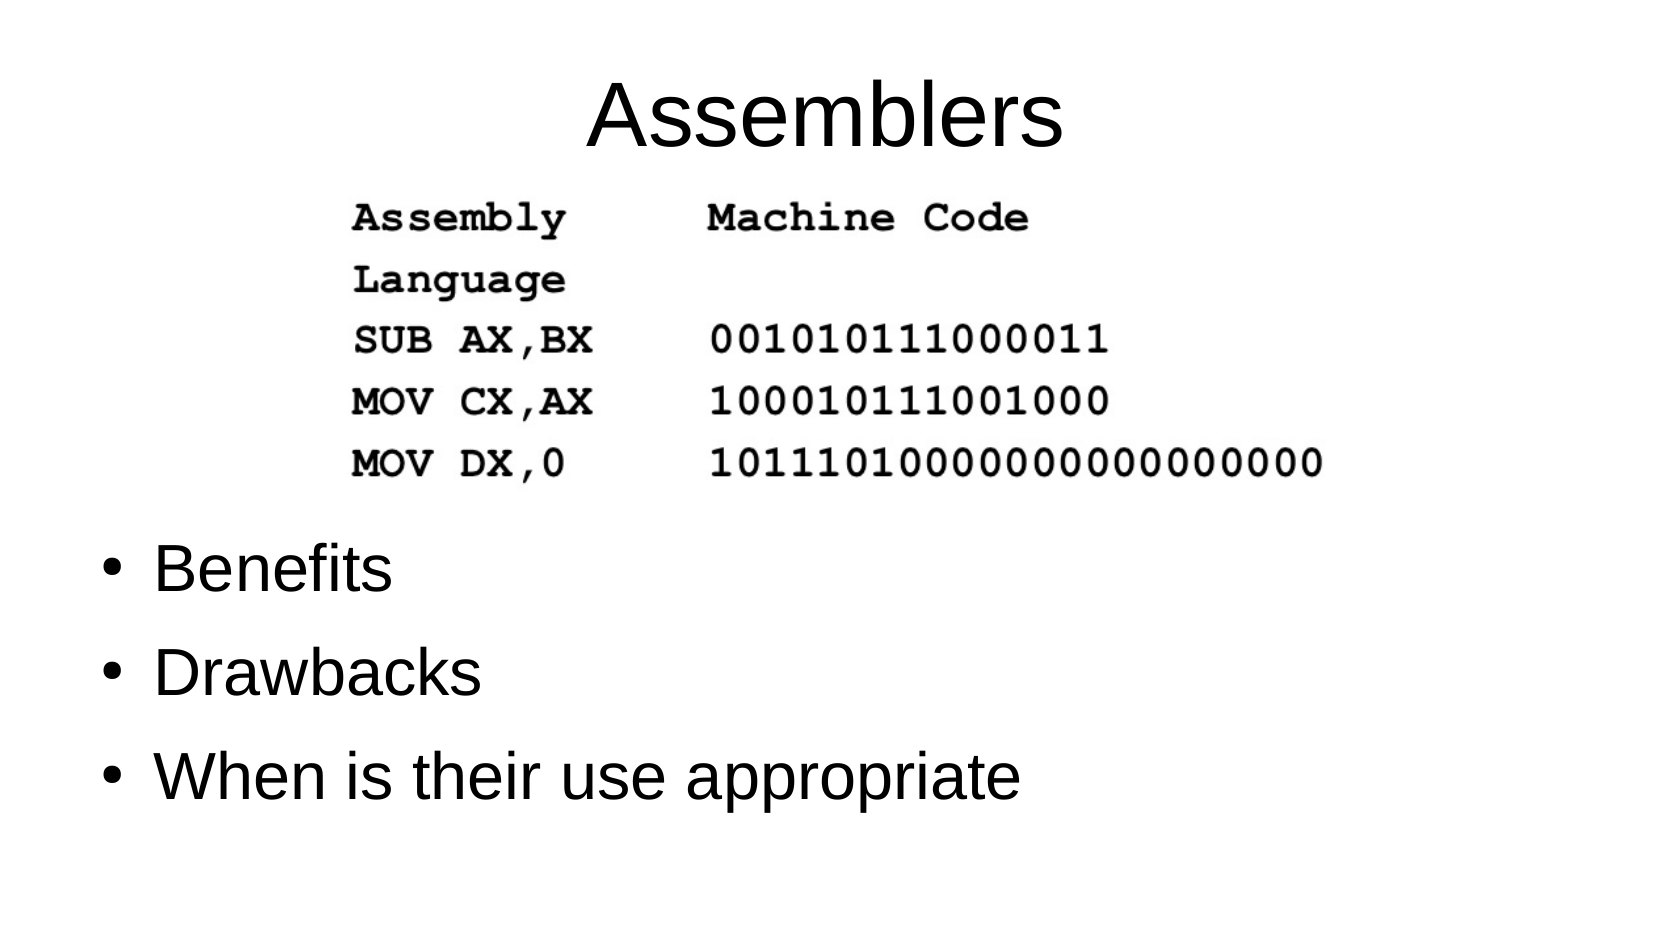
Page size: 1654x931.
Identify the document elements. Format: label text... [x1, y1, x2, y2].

picture [291, 187, 1376, 504]
list Benefits Drawbacks When is their use appropriate [82, 530, 1571, 931]
title Assemblers [82, 37, 1571, 193]
